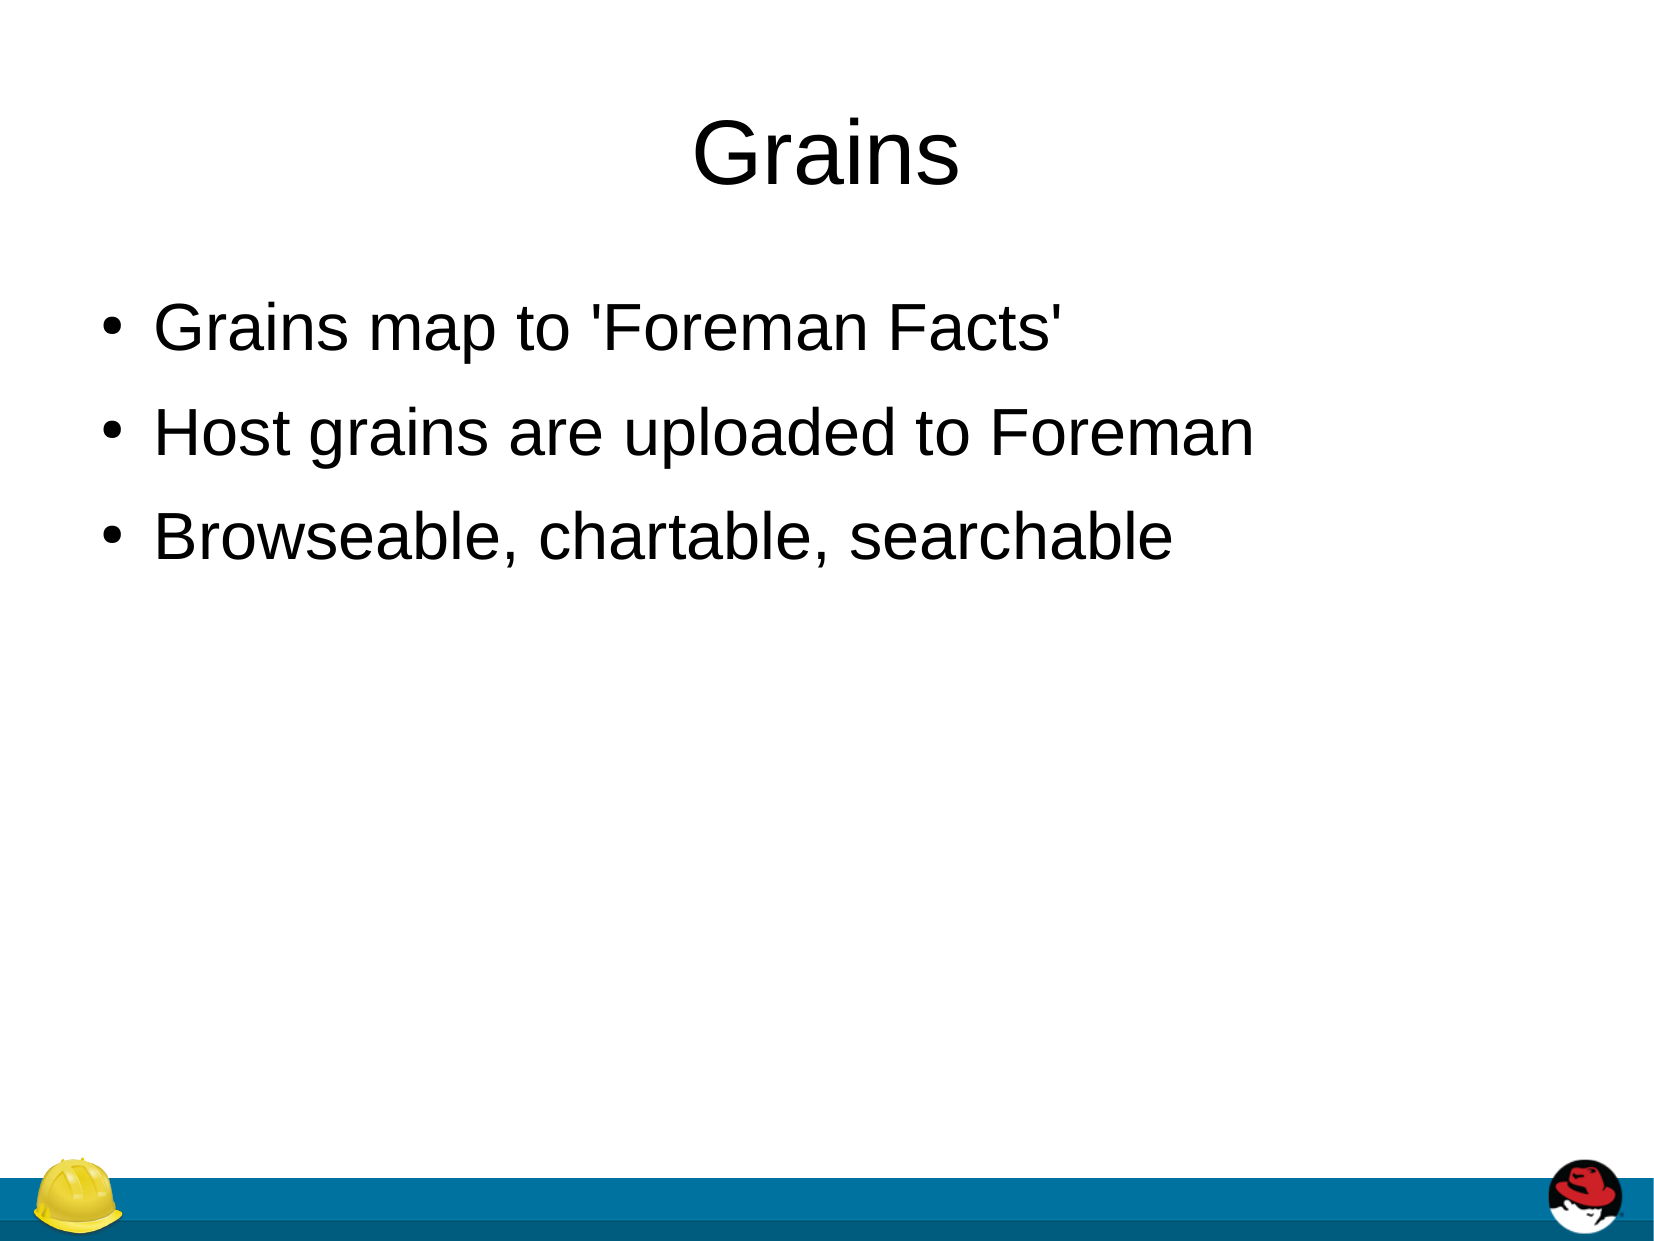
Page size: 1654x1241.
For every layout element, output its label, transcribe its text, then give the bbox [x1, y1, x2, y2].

title Grains [82, 49, 1571, 257]
list Grains map to 'Foreman Facts' Host grains are uploaded to Foreman Browseable, chartable, searchable [82, 290, 1571, 1010]
picture [1547, 1157, 1630, 1233]
picture [23, 1145, 130, 1235]
